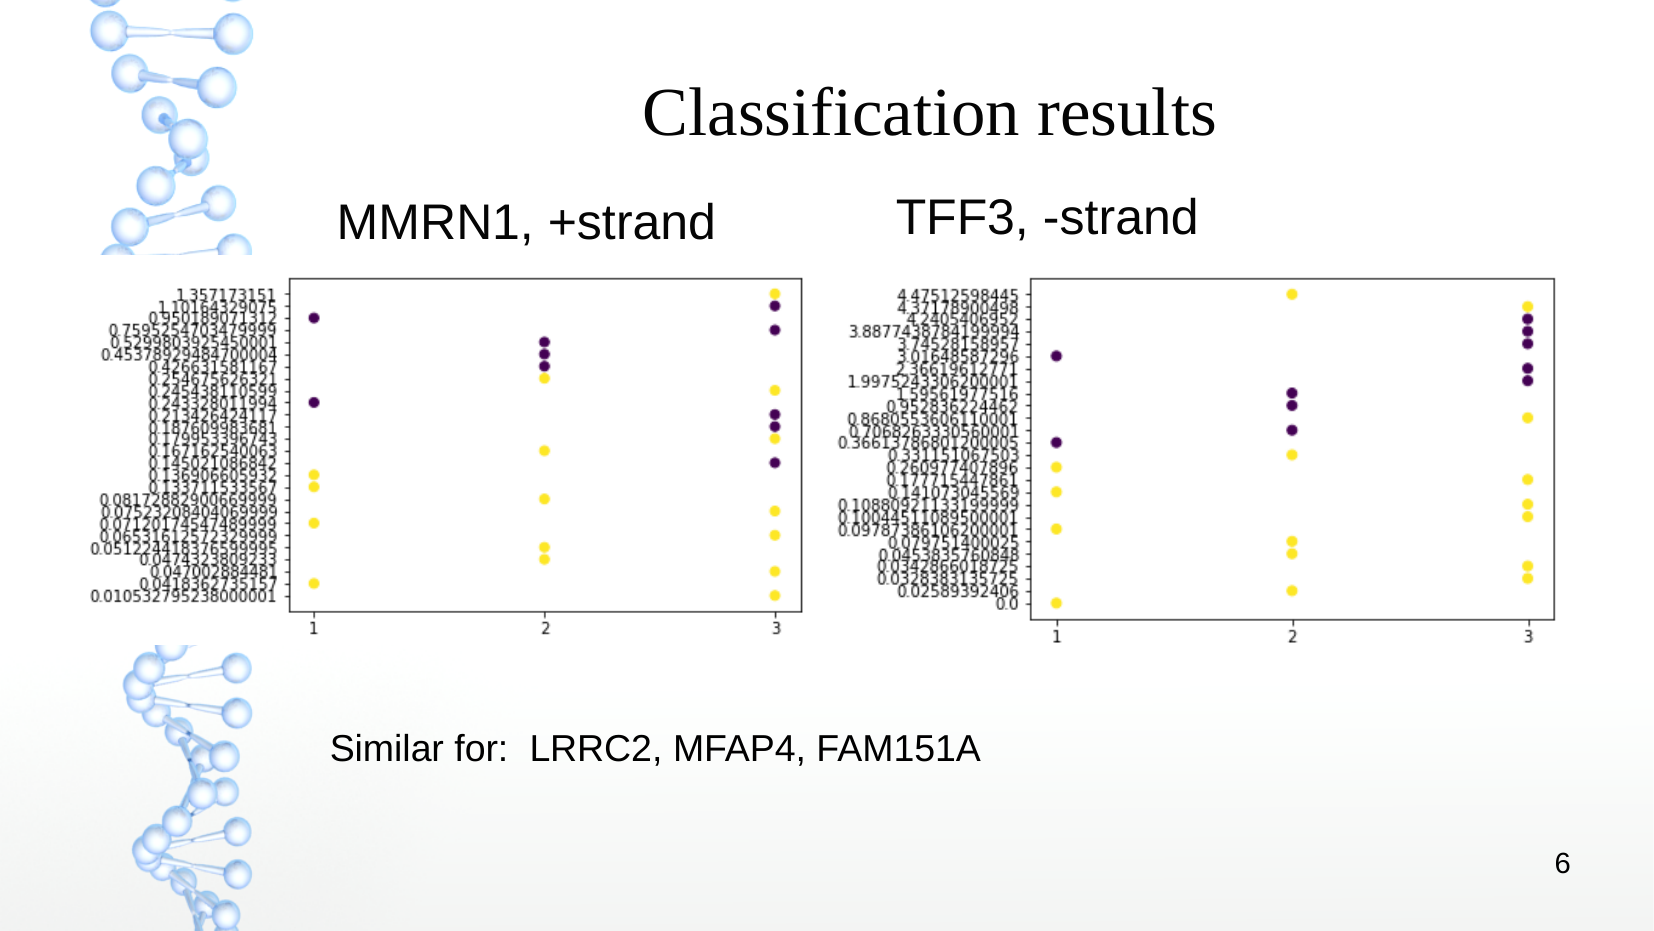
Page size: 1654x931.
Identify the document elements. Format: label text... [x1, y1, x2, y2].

list MMRN1, +strand [265, 194, 825, 255]
text_box Similar for: LRRC2, MFAP4, FAM151A [315, 720, 1501, 771]
picture [0, 0, 1654, 931]
title Classification results [265, 35, 1595, 189]
list TFF3, -strand [825, 188, 1520, 265]
